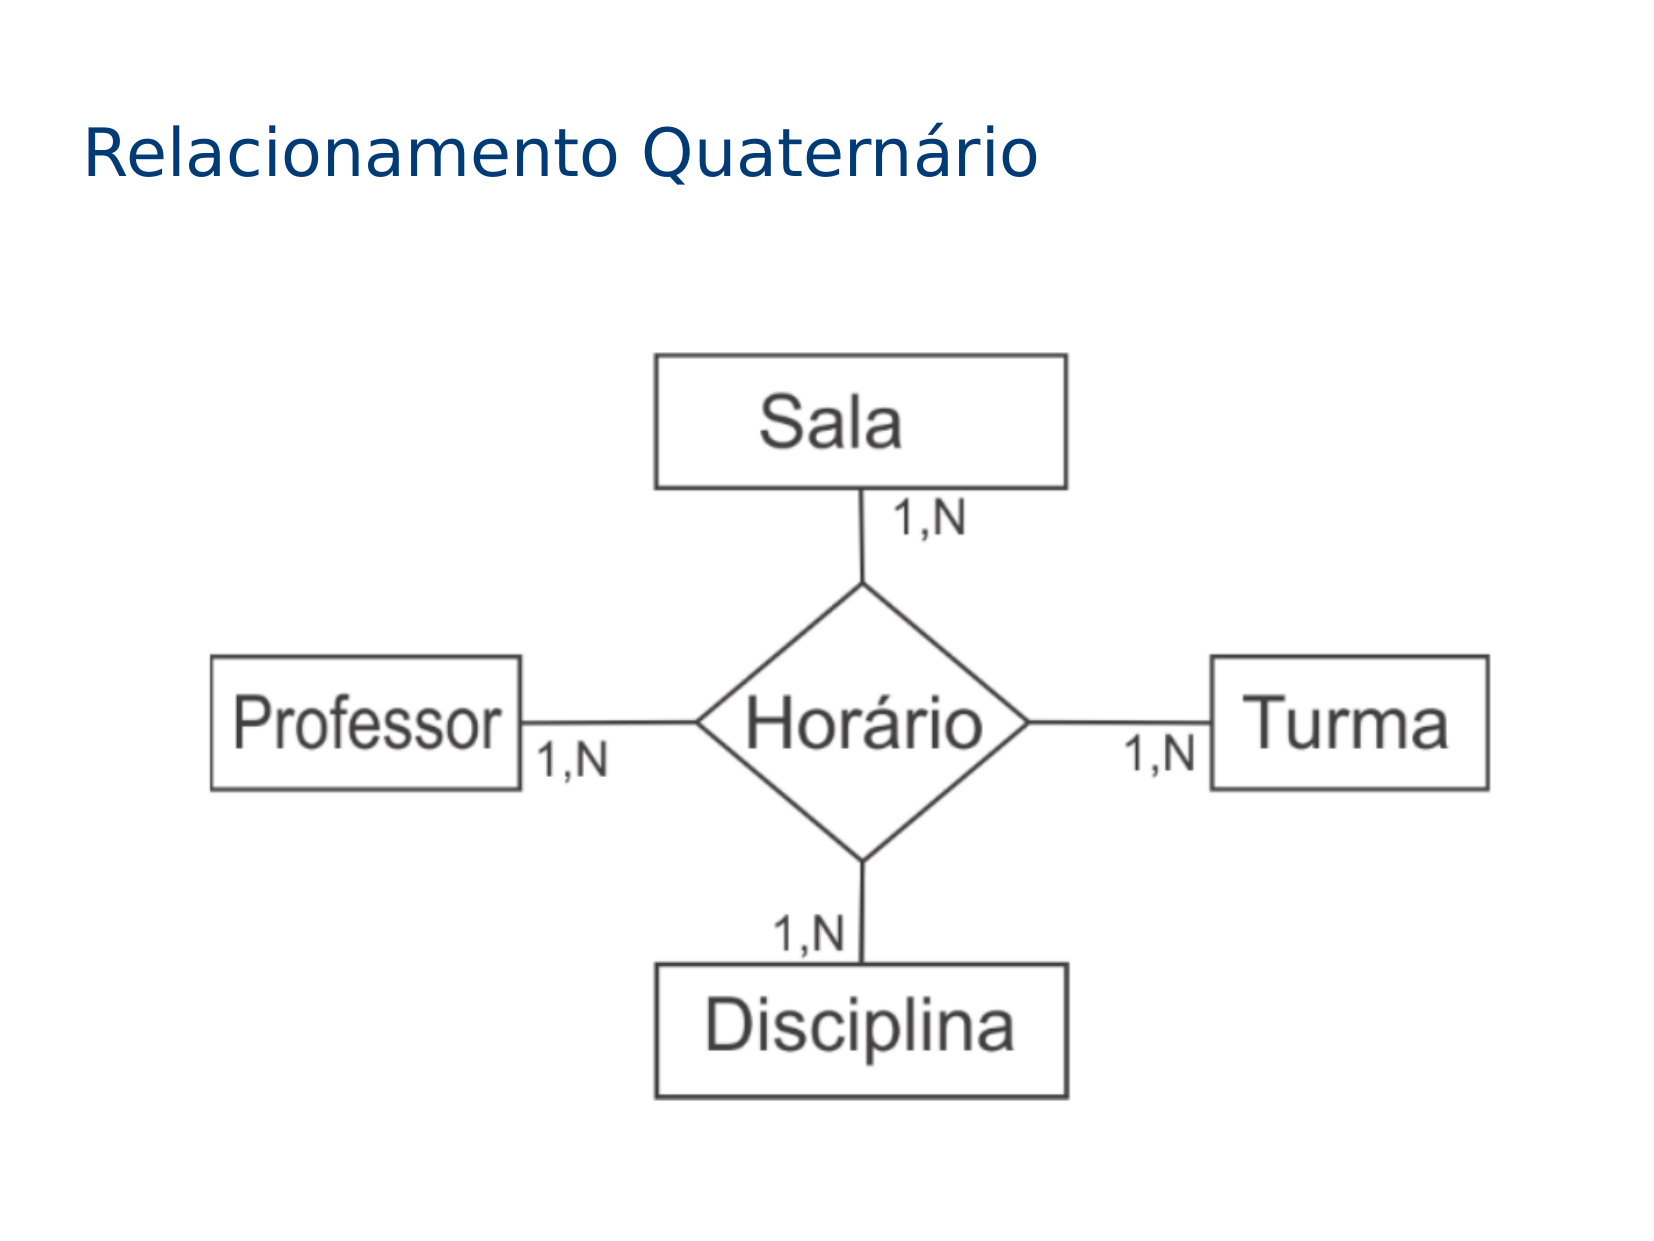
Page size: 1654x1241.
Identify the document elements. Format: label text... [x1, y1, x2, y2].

picture [205, 348, 1497, 1104]
title Relacionamento Quaternário [82, 82, 1571, 224]
